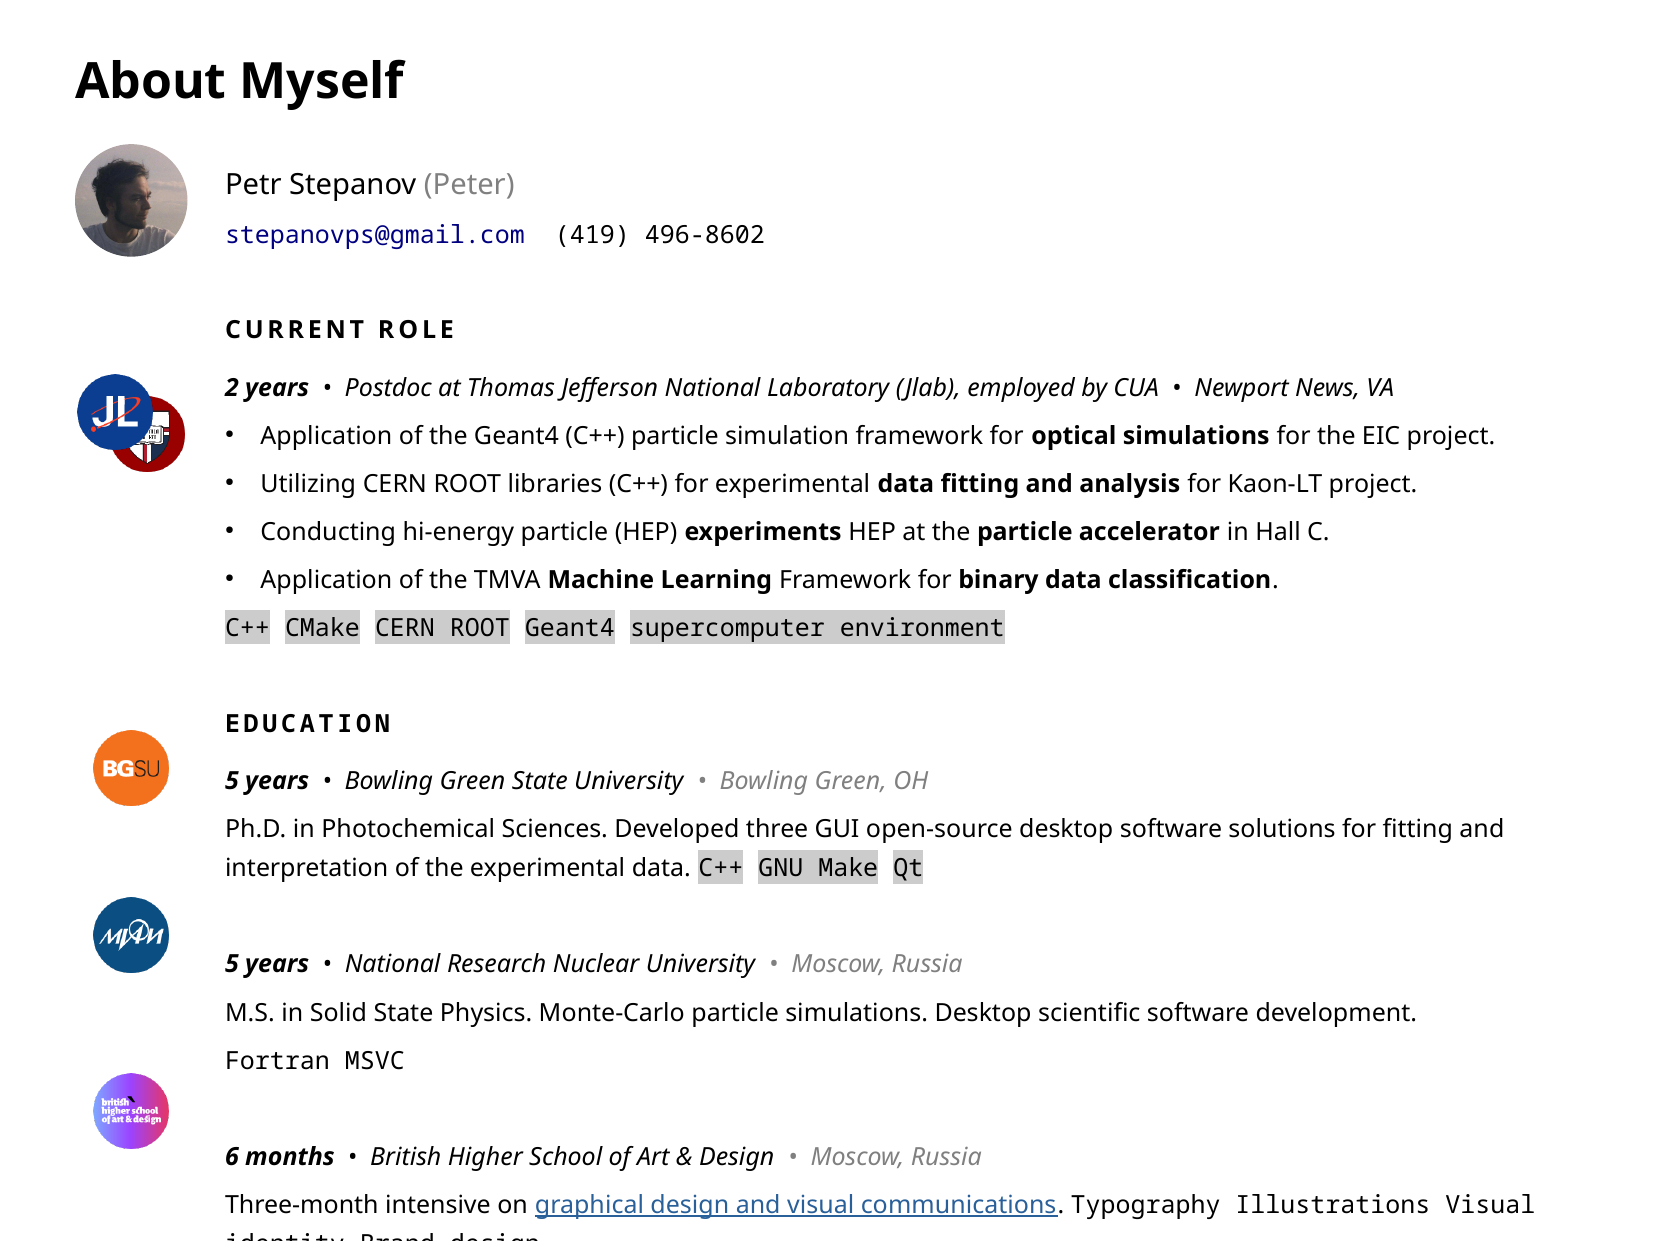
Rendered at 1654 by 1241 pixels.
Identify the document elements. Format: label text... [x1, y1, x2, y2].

text_box CURRENT ROLE 2 years • Postdoc at Thomas Jefferson National Laboratory (Jlab), employed by CUA • Newport News, VA Application of the Geant4 (C++) particle simulation framework for optical simulations for the EIC project. Utilizing CERN ROOT libraries (C++) for experimental data fitting and analysis for Kaon-LT project. Conducting hi-energy particle (HEP) experiments HEP at the particle accelerator in Hall C. Application of the TMVA Machine Learning Framework for binary data classification. C++ CMake CERN ROOT Geant4 supercomputer environment EDUCATION 5 years • Bowling Green State University • Bowling Green, OH Ph.D. in Photochemical Sciences. Developed three GUI open-source desktop software solutions for fitting and interpretation of the experimental data. C++ GNU Make Qt 5 years • National Research Nuclear University • Moscow, Russia M.S. in Solid State Physics. Monte-Carlo particle simulations. Desktop scientific software development. Fortran MSVC 6 months • British Higher School of Art & Design • Moscow, Russia Three-month intensive on graphical design and visual communications. Typography Illustrations Visual identity Brand design [225, 307, 1576, 1186]
text_box Petr Stepanov (Peter) stepanovps@gmail.com (419) 496-8602 [225, 157, 1576, 288]
picture [93, 897, 169, 973]
picture [93, 1073, 169, 1149]
picture [77, 374, 185, 472]
text_box About Myself [75, 45, 1576, 120]
picture [93, 730, 169, 806]
text_box [75, 144, 188, 257]
